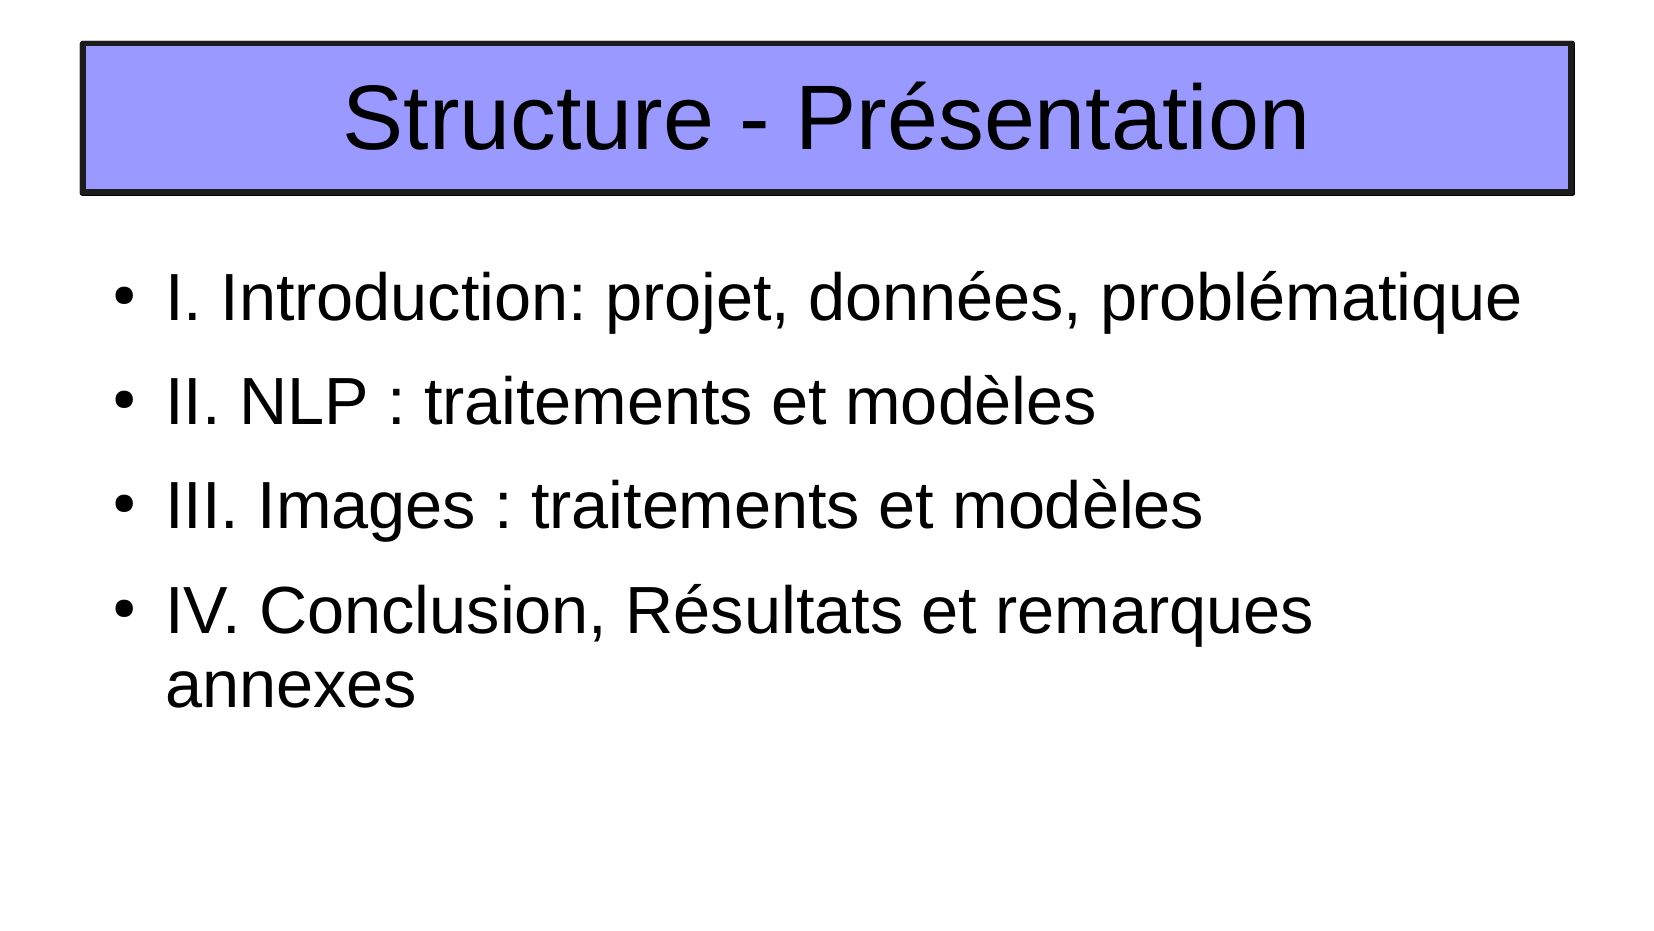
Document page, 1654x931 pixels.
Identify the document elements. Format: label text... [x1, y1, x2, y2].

list I. Introduction: projet, données, problématique II. NLP : traitements et modèles III. Images : traitements et modèles IV. Conclusion, Résultats et remarques annexes [94, 259, 1583, 910]
title Structure - Présentation [82, 43, 1572, 193]
